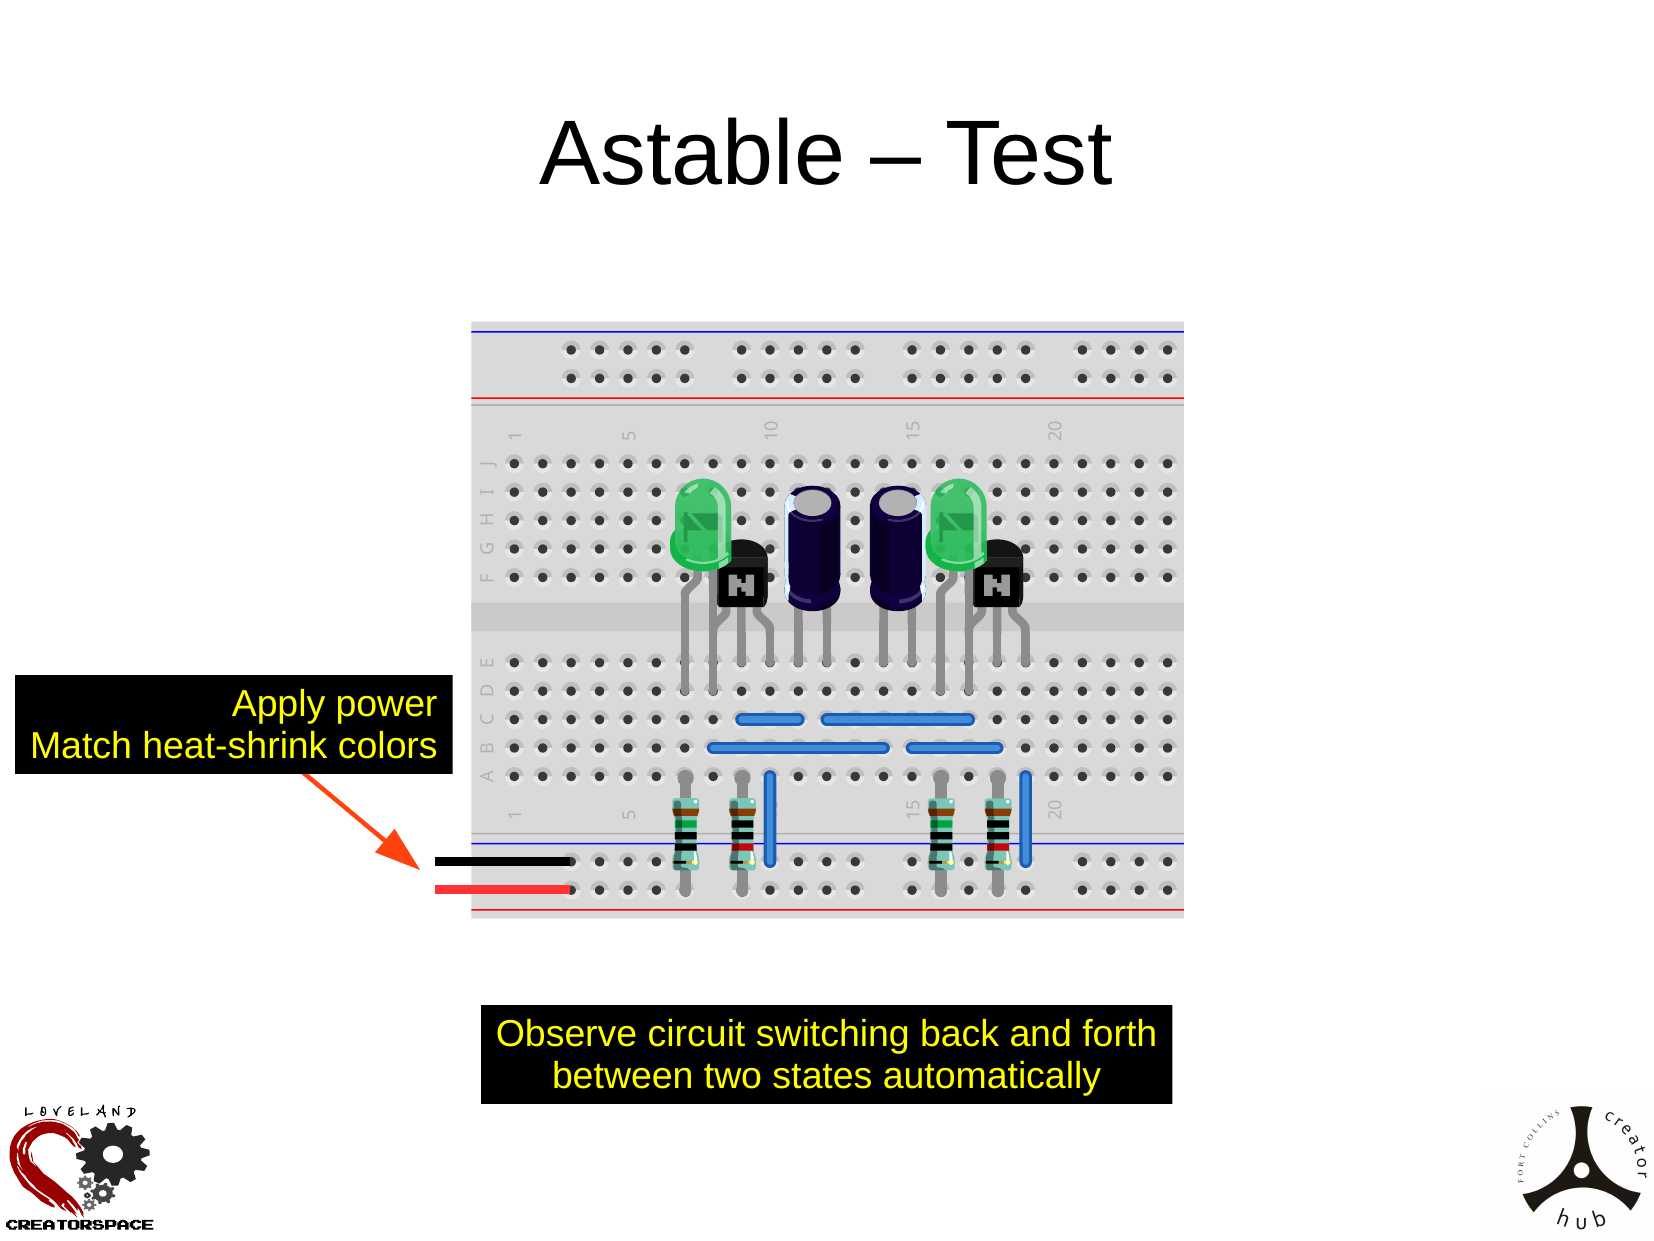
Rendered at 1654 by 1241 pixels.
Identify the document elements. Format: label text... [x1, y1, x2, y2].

text_box Observe circuit switching back and forth between two states automatically [481, 1005, 1173, 1104]
title Astable – Test [82, 49, 1571, 257]
picture [1485, 1090, 1654, 1241]
text_box Apply power Match heat-shrink colors [15, 675, 453, 774]
picture [469, 320, 1184, 921]
